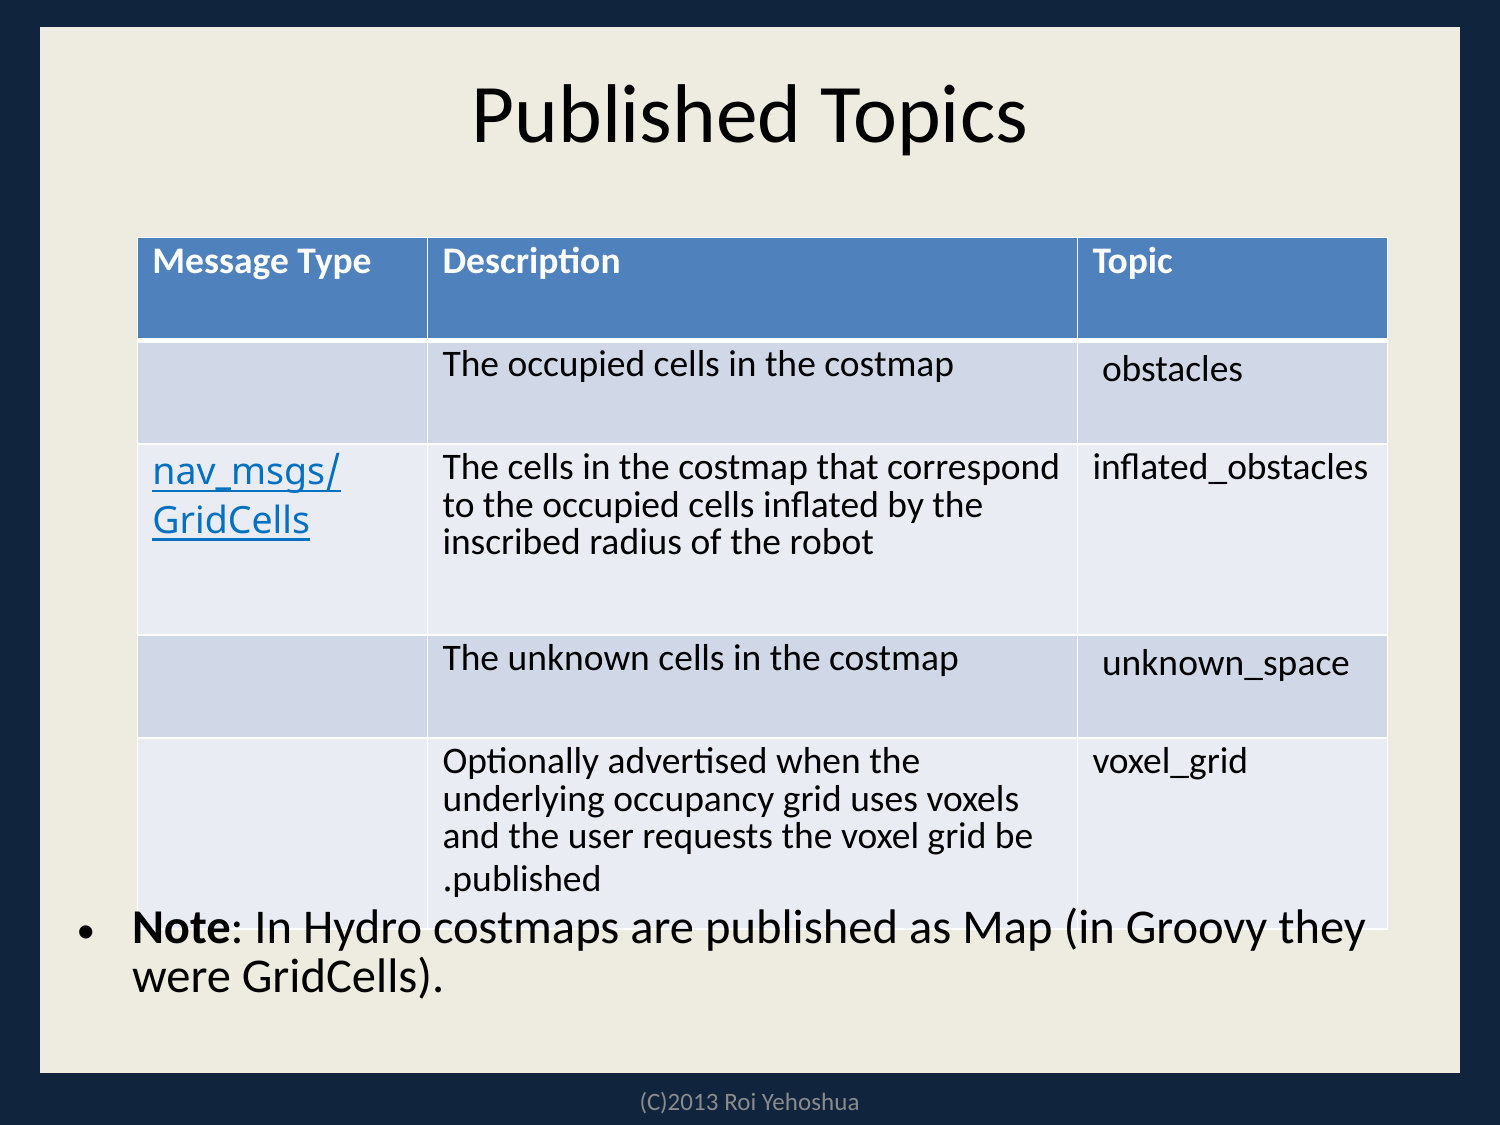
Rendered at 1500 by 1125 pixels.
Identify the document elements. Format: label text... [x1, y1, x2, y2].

table_cell voxel_grid [1078, 739, 1387, 900]
table_header Message Type [138, 238, 427, 338]
table_header Topic [1078, 238, 1387, 338]
table_cell nav_msgs/GridCells [138, 445, 427, 634]
text_box Note: In Hydro costmaps are published as Map (in Groovy they were GridCells). [62, 900, 1425, 1013]
table_cell Optionally advertised when the underlying occupancy grid uses voxels and the user requests the voxel grid be published. [428, 739, 1077, 900]
table_header Description [428, 238, 1077, 338]
table_cell The unknown cells in the costmap [428, 636, 1077, 737]
table_cell inflated_obstacles [1078, 445, 1387, 634]
table_cell [138, 343, 427, 443]
table_cell [138, 636, 427, 737]
table_cell unknown_space [1078, 636, 1387, 737]
table_cell The cells in the costmap that correspond to the occupied cells inflated by the inscribed radius of the robot [428, 445, 1077, 634]
table_cell [138, 739, 427, 900]
table_cell obstacles [1078, 343, 1387, 443]
title Published Topics [37, 31, 1463, 188]
table_cell The occupied cells in the costmap [428, 343, 1077, 443]
footer (C)2013 Roi Yehoshua [512, 1074, 988, 1125]
